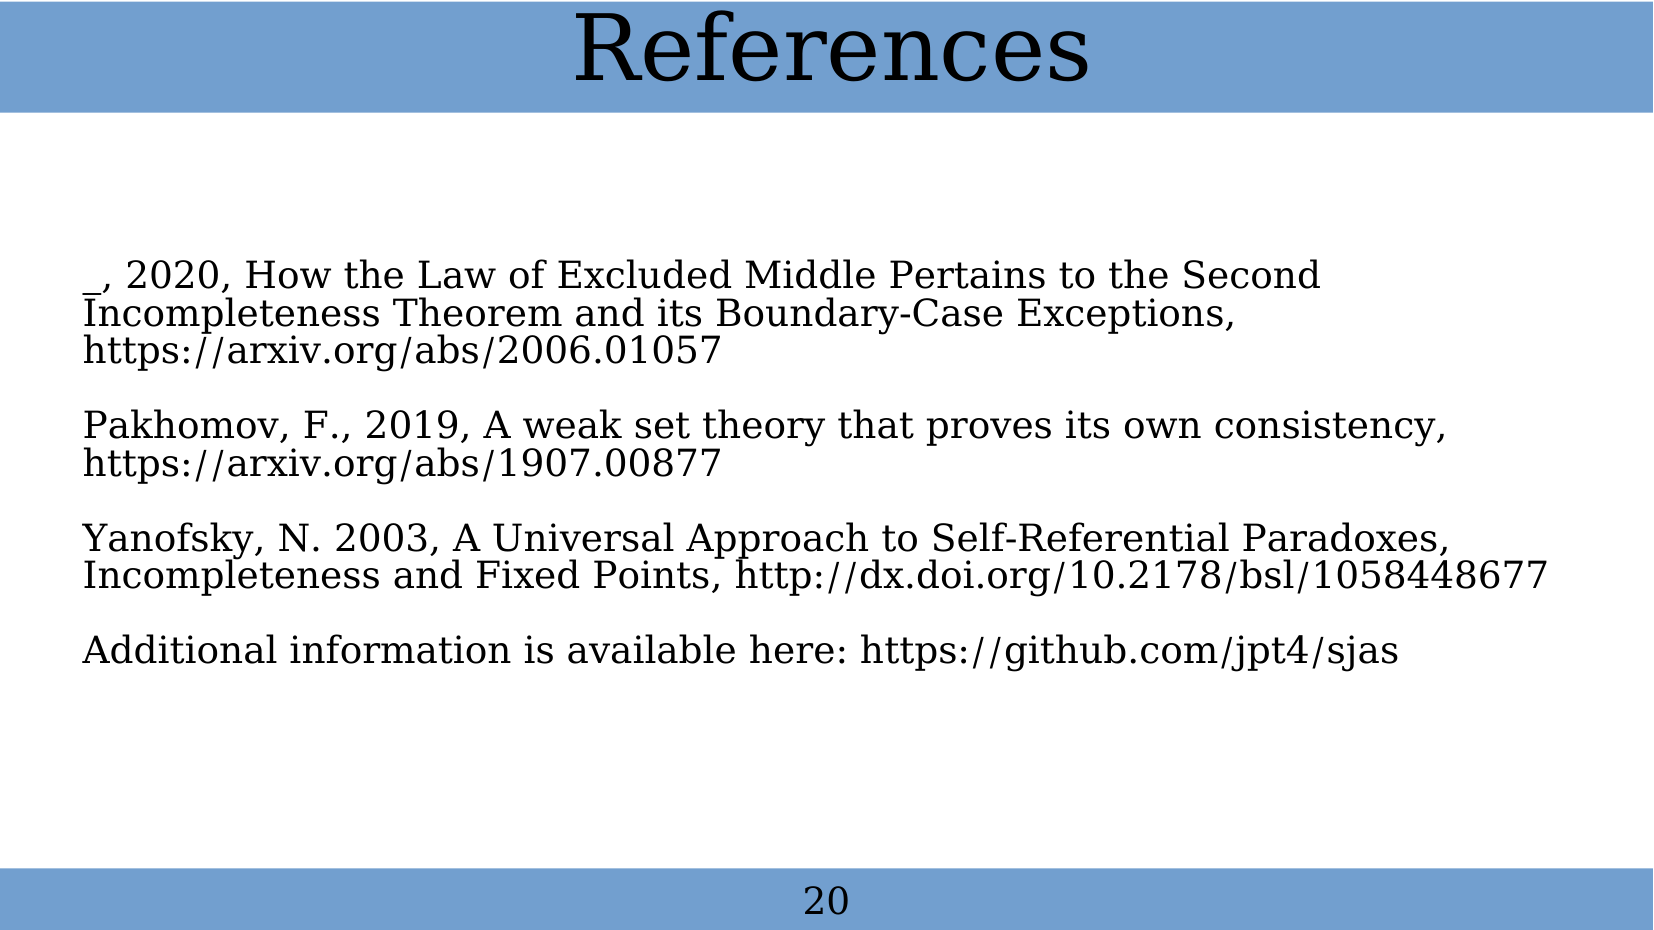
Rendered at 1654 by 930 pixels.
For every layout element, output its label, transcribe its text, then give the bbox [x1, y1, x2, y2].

title [0, 1, 1653, 113]
text_box 20 [770, 877, 883, 930]
text_box [0, 868, 1653, 930]
text_box References [167, 0, 1498, 107]
subtitle _, 2020, How the Law of Excluded Middle Pertains to the Second Incompleteness Theorem and its Boundary-Case Exceptions, https://arxiv.org/abs/2006.01057 Pakhomov, F., 2019, A weak set theory that proves its own consistency, https://arxiv.org/abs/1907.00877 Yanofsky, N. 2003, A Universal Approach to Self-Referential Paradoxes, Incompleteness and Fixed Points, http://dx.doi.org/10.2178/bsl/1058448677 Additional information is available here: https://github.com/jpt4/sjas [82, 183, 1571, 747]
